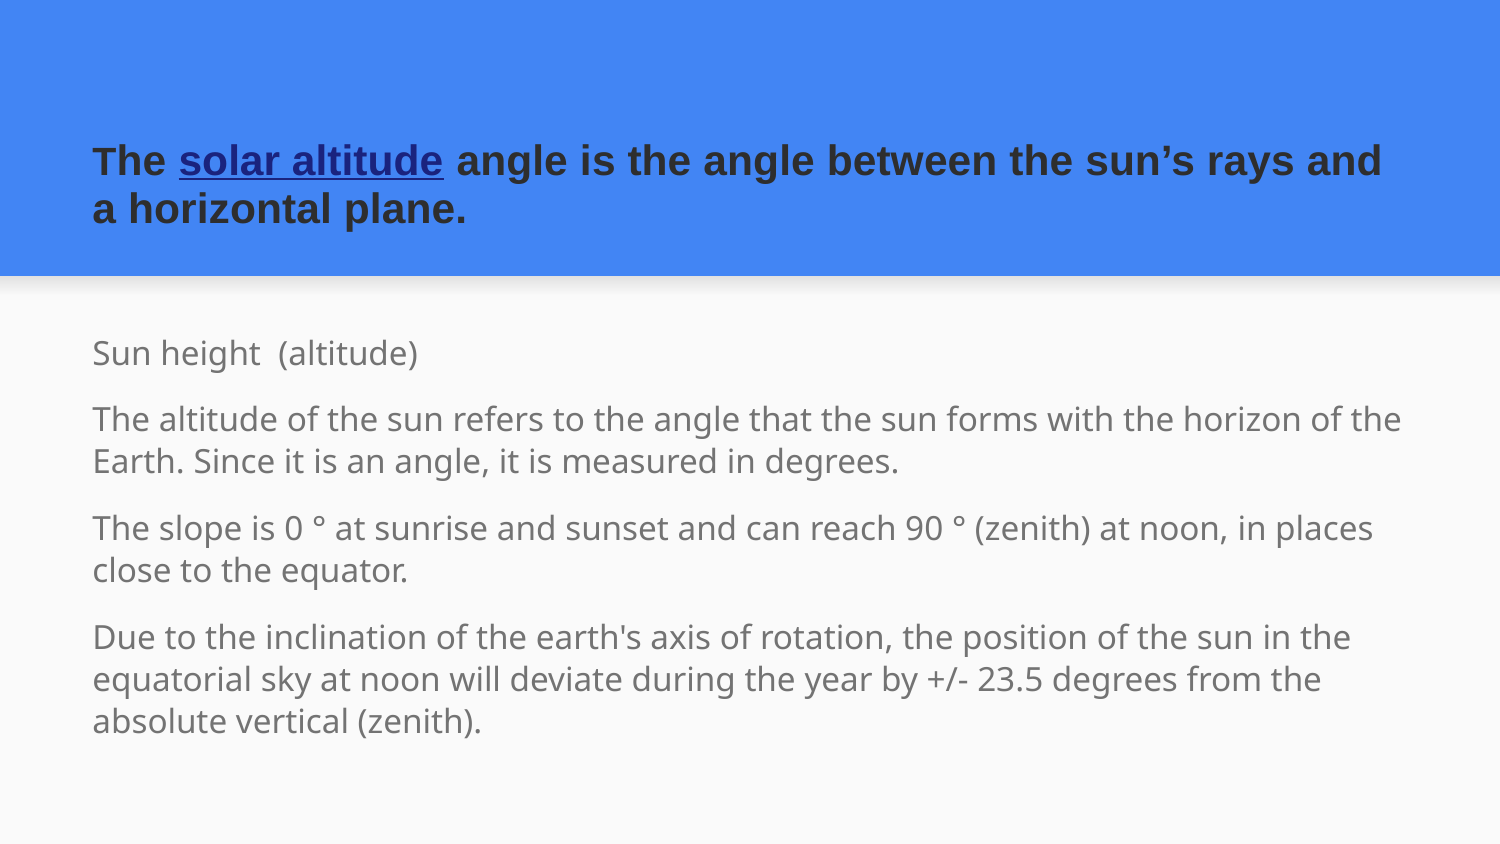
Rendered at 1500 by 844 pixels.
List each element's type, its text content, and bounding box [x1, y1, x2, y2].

title The solar altitude angle is the angle between the sun’s rays and a horizontal plane. [77, 121, 1427, 248]
list Sun height (altitude) The altitude of the sun refers to the angle that the sun forms with the horizon of the Earth. Since it is an angle, it is measured in degrees. The slope is 0 ° at sunrise and sunset and can reach 90 ° (zenith) at noon, in places close to the equator. Due to the inclination of the earth's axis of rotation, the position of the sun in the equatorial sky at noon will deviate during the year by +/- 23.5 degrees from the absolute vertical (zenith). [77, 314, 1427, 760]
